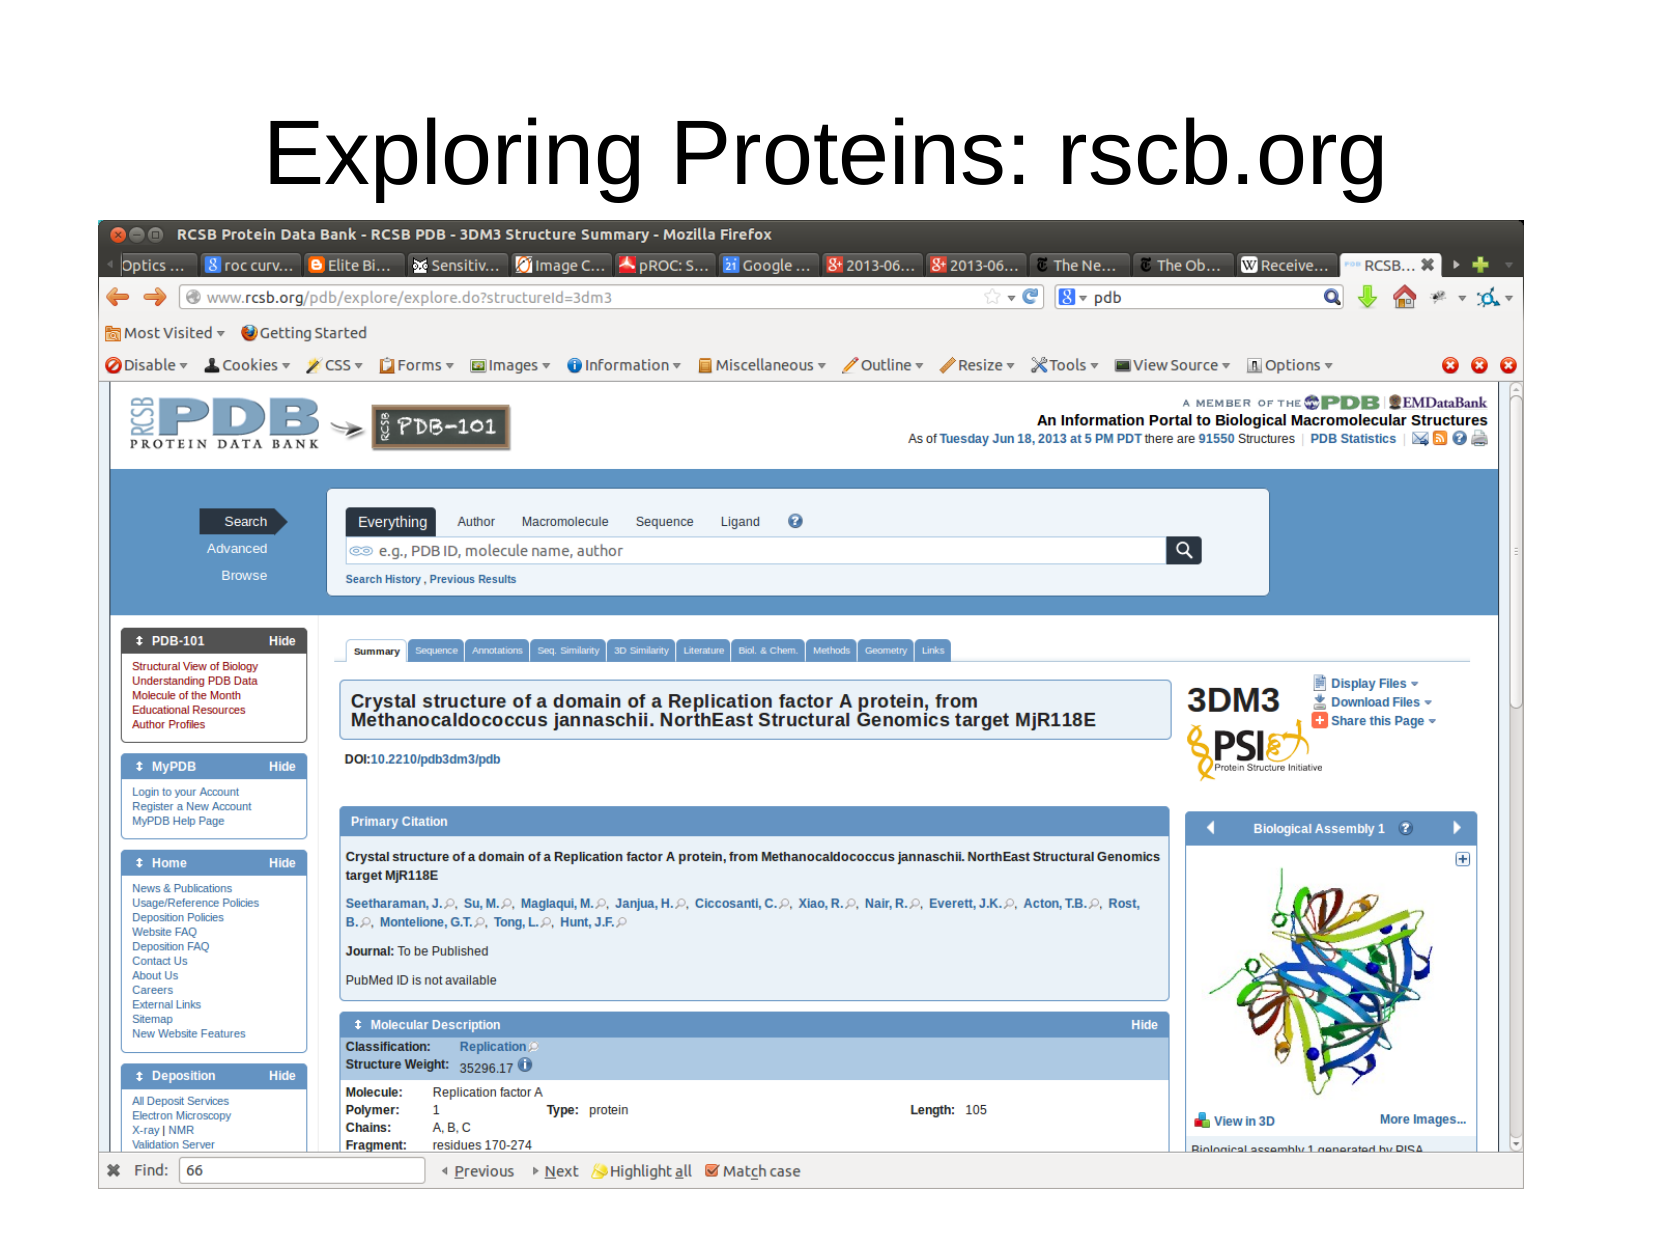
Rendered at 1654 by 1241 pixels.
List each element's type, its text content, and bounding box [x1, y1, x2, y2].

picture [98, 220, 1524, 1189]
title Exploring Proteins: rscb.org [82, 49, 1571, 257]
